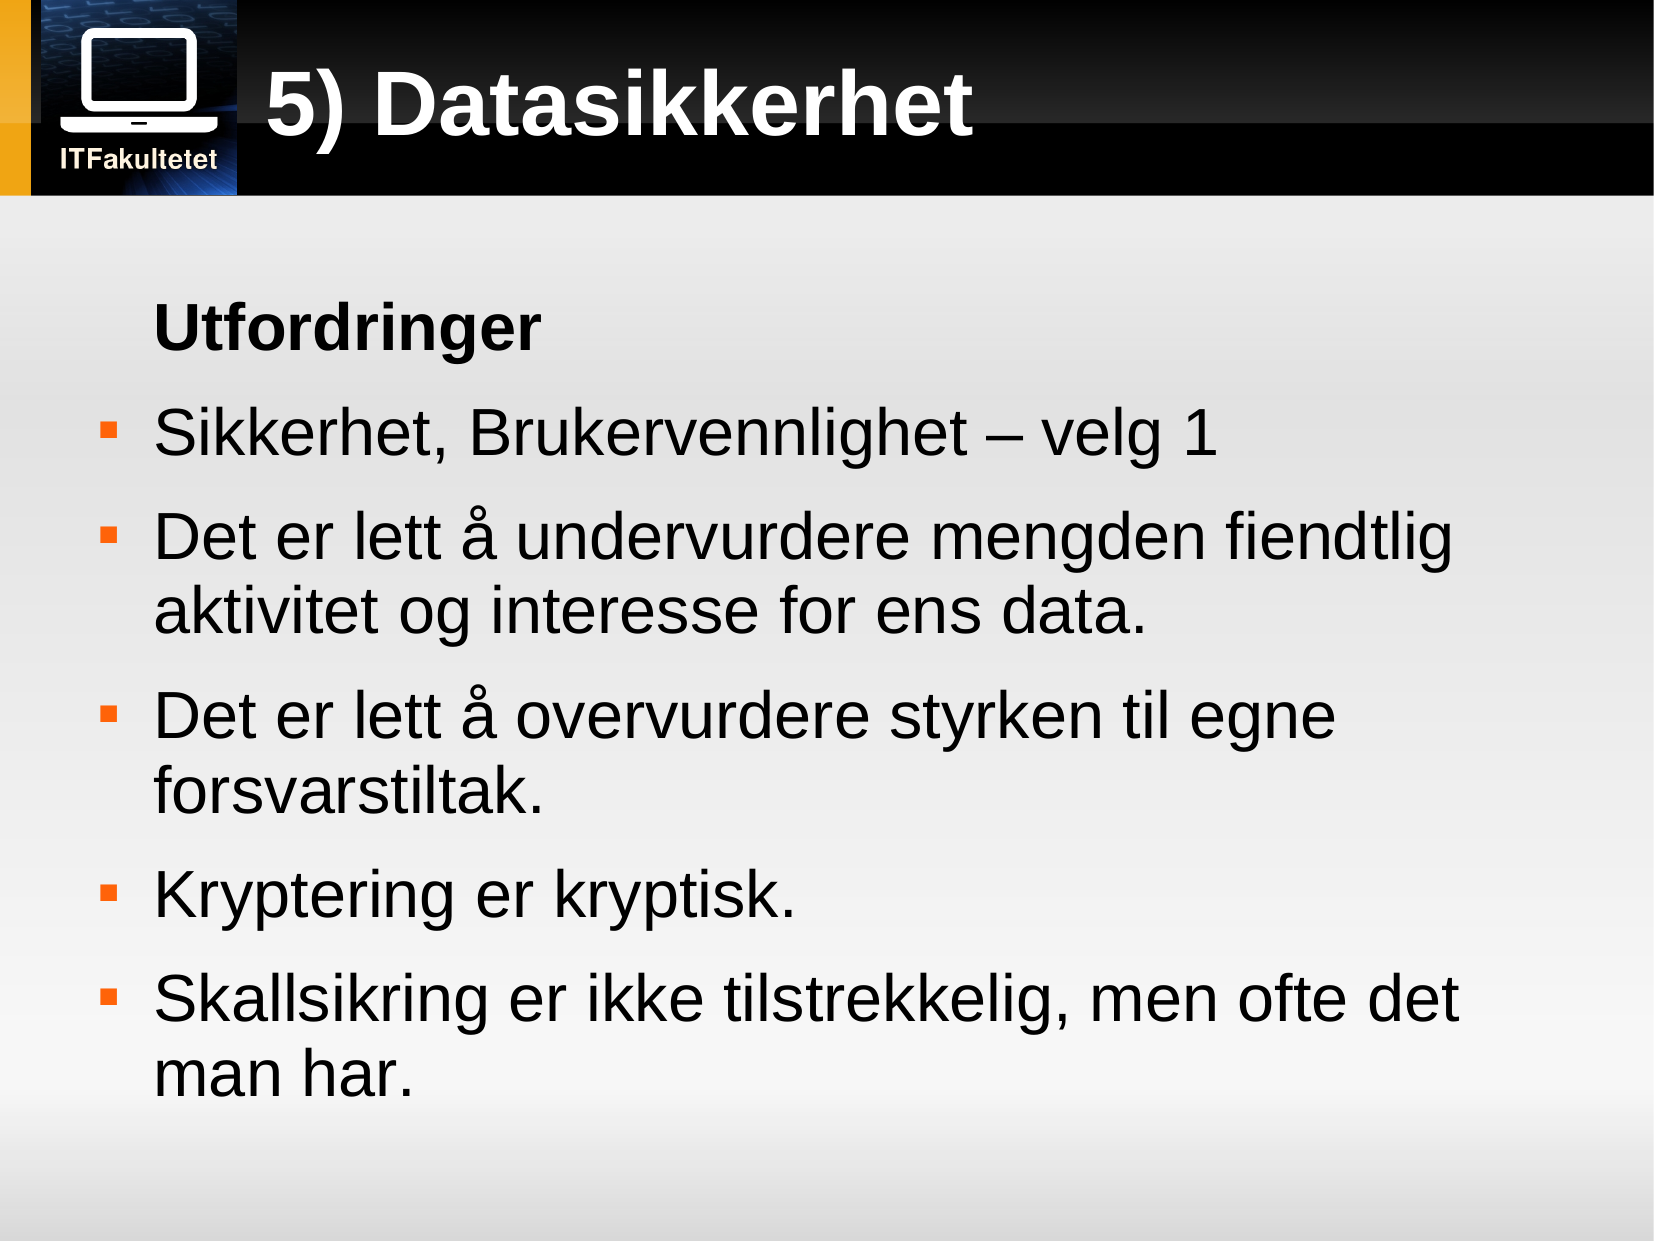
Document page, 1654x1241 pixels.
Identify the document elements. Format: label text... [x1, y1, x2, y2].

title 5) Datasikkerhet [265, 0, 1565, 208]
list Utfordringer Sikkerhet, Brukervennlighet – velg 1 Det er lett å undervurdere mengden fiendtlig aktivitet og interesse for ens data. Det er lett å overvurdere styrken til egne forsvarstiltak. Kryptering er kryptisk. Skallsikring er ikke tilstrekkelig, men ofte det man har. [82, 290, 1571, 1111]
picture [0, 0, 1654, 1241]
